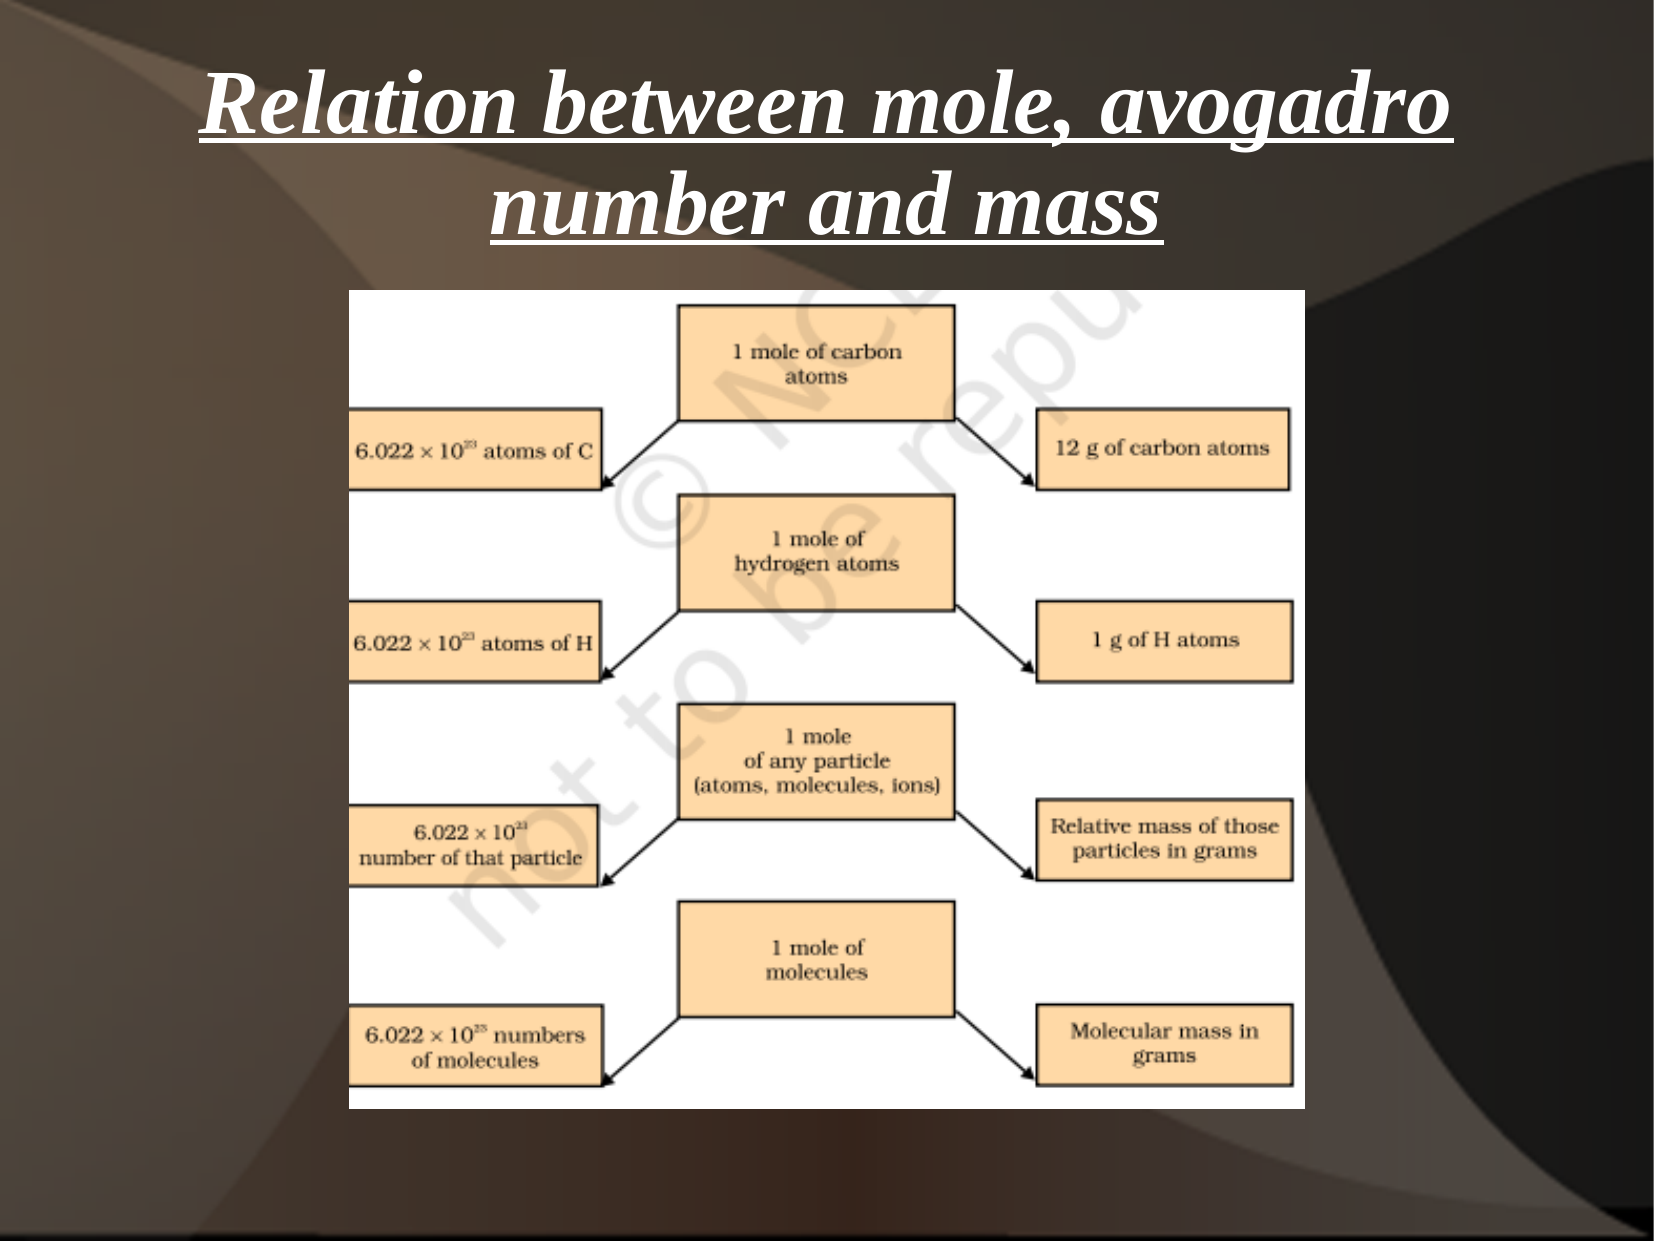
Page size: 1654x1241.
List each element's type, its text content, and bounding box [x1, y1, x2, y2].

title Relation between mole, avogadro number and mass [82, 49, 1571, 257]
picture [0, 0, 1654, 1241]
